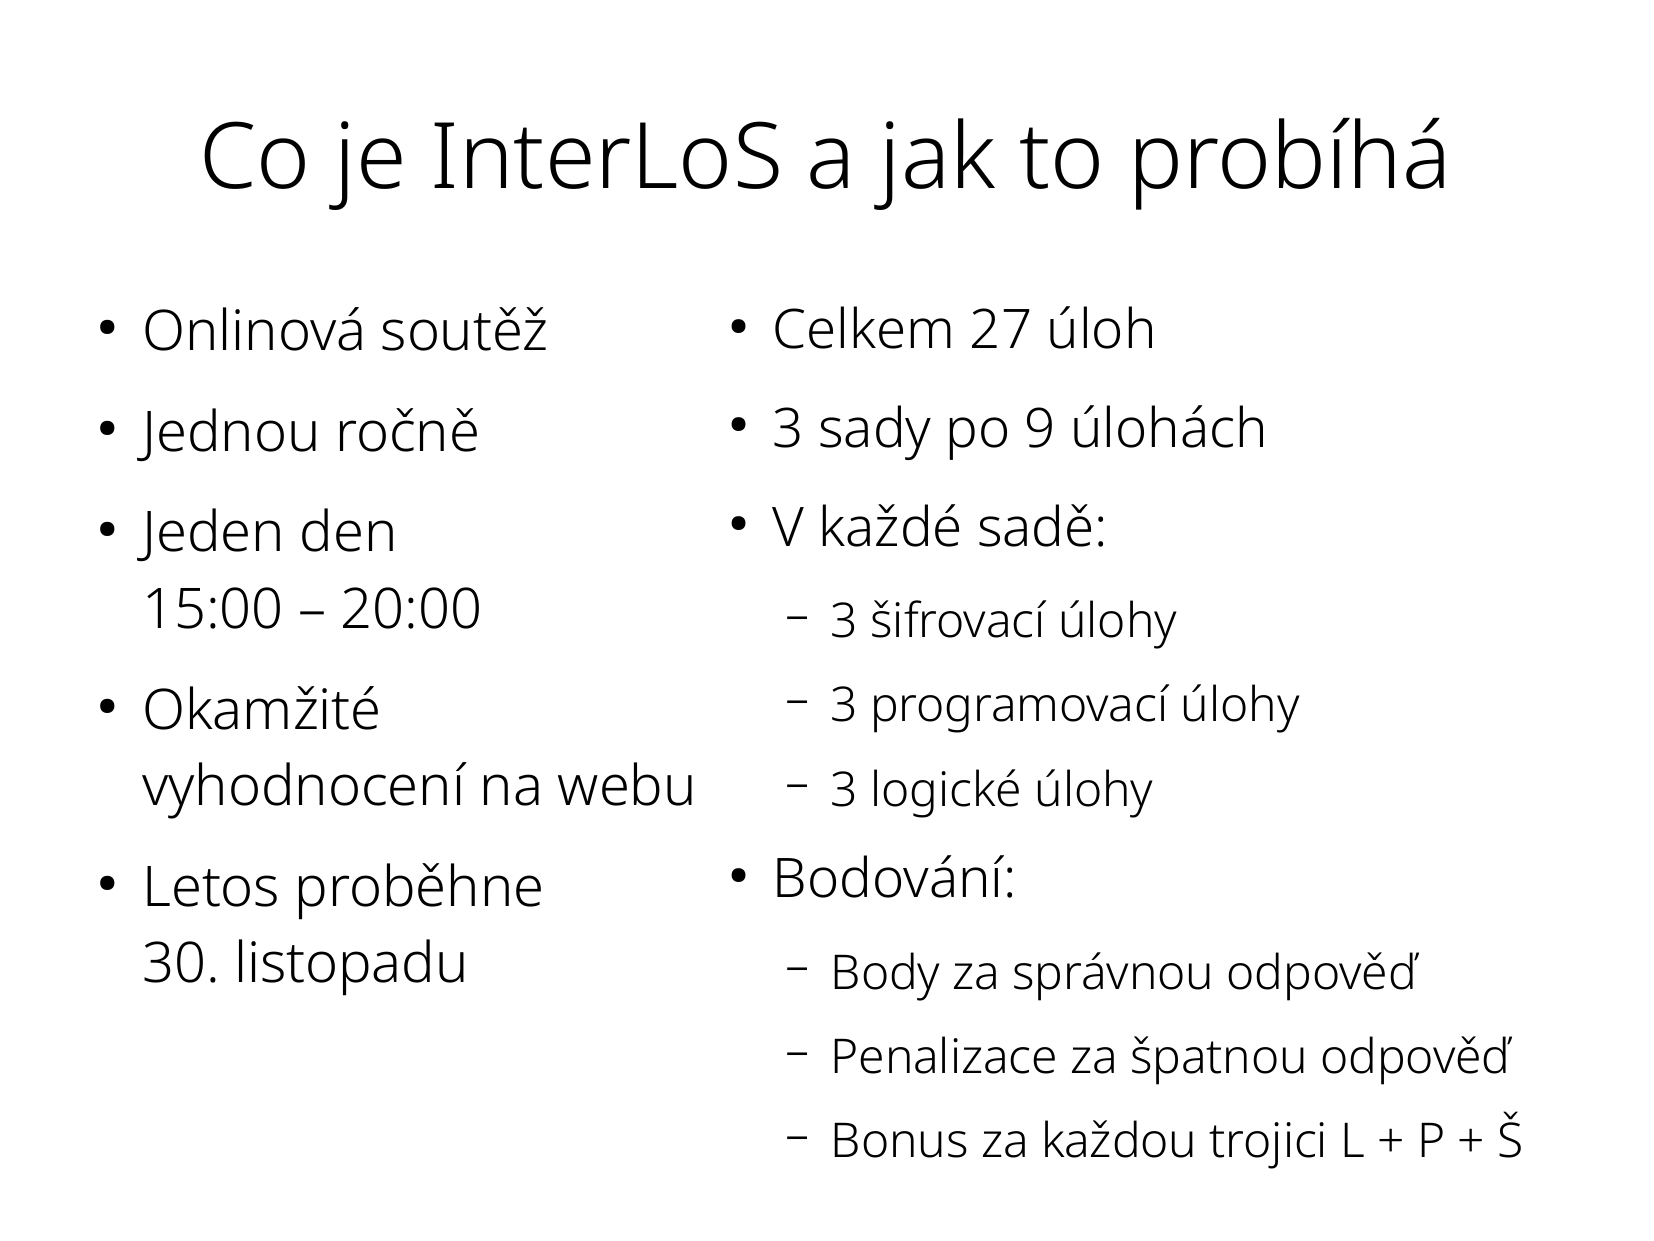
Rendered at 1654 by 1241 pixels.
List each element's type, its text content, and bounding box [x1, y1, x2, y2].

list Onlinová soutěž Jednou ročně Jeden den 15:00 – 20:00 Okamžité vyhodnocení na webu Letos proběhne 30. listopadu [82, 290, 709, 1010]
title Co je InterLoS a jak to probíhá [82, 49, 1571, 257]
list Celkem 27 úloh 3 sady po 9 úlohách V každé sadě: 3 šifrovací úlohy 3 programovací úlohy 3 logické úlohy Bodování: Body za správnou odpověď Penalizace za špatnou odpověď Bonus za každou trojici L + P + Š [714, 290, 1601, 1182]
